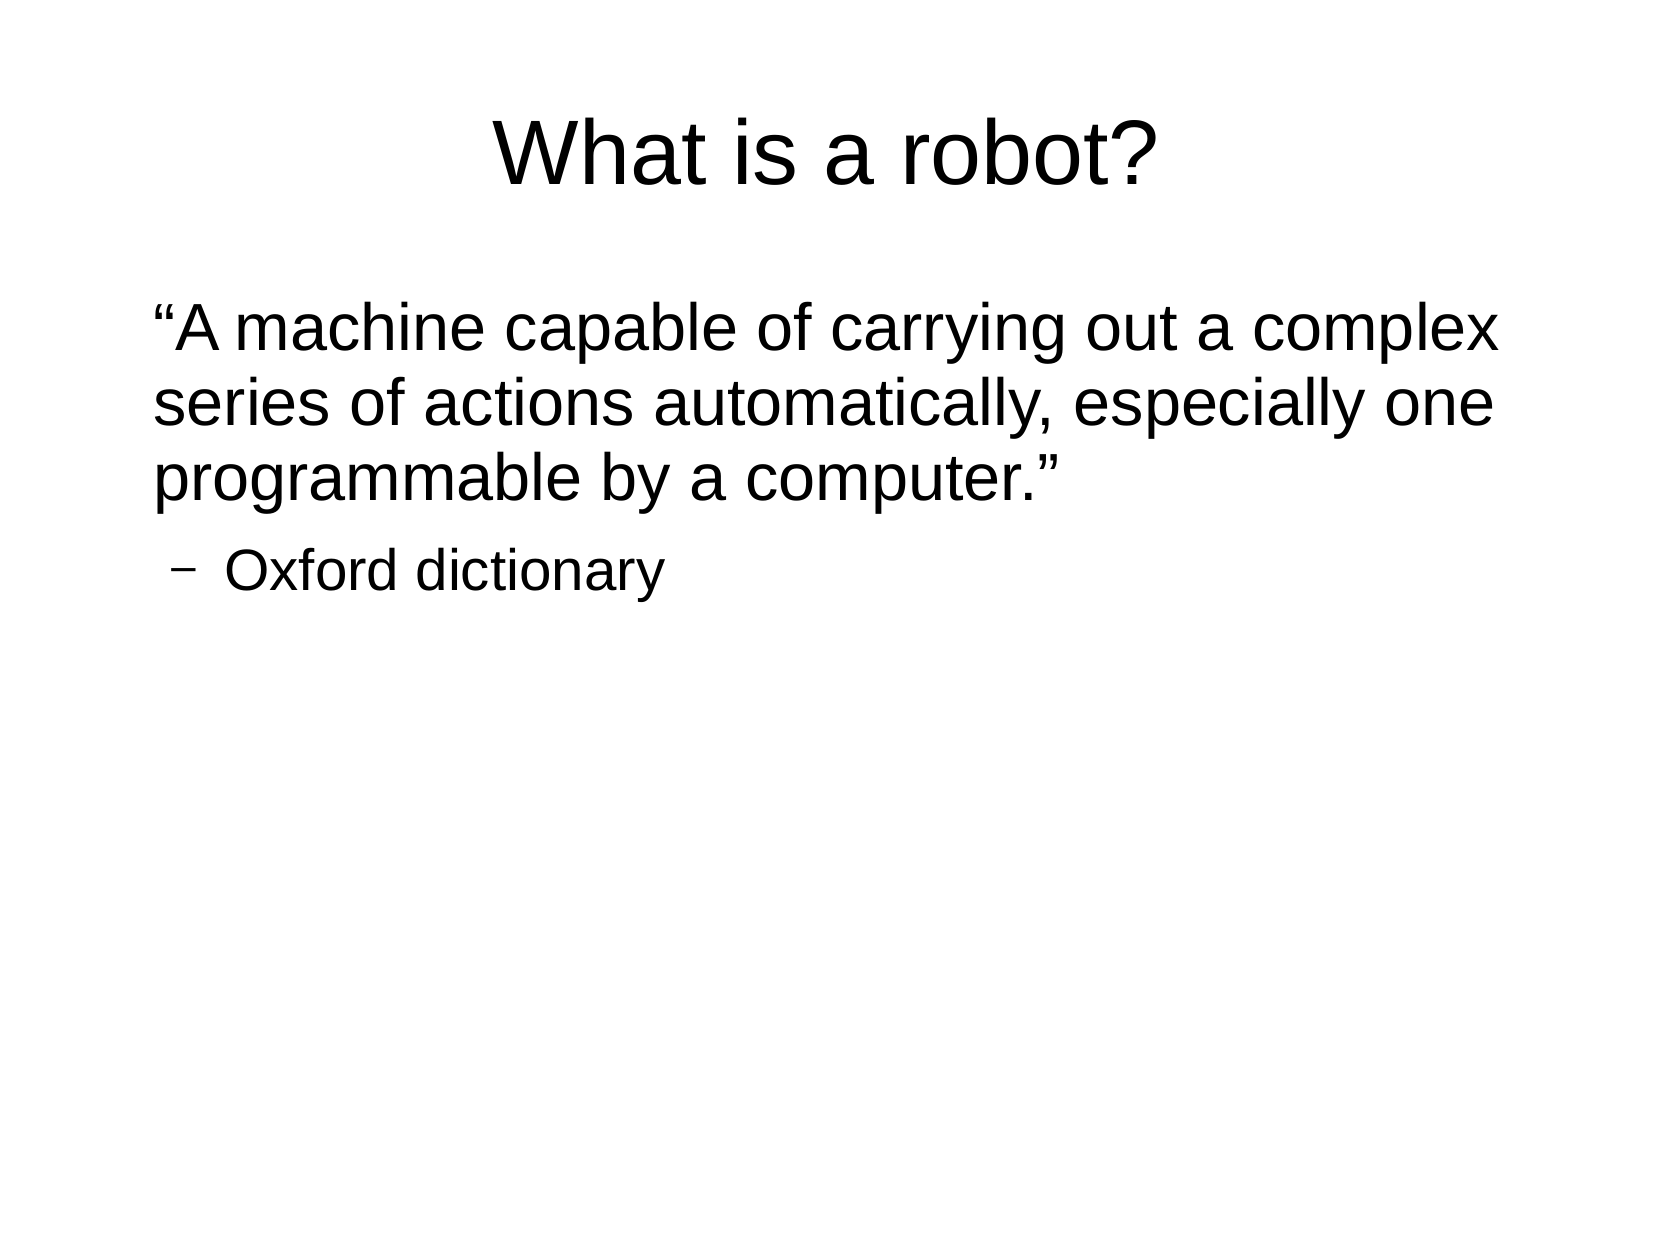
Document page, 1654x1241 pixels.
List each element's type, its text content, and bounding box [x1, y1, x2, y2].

title What is a robot? [82, 49, 1571, 257]
list “A machine capable of carrying out a complex series of actions automatically, especially one programmable by a computer.” Oxford dictionary [82, 290, 1571, 1010]
